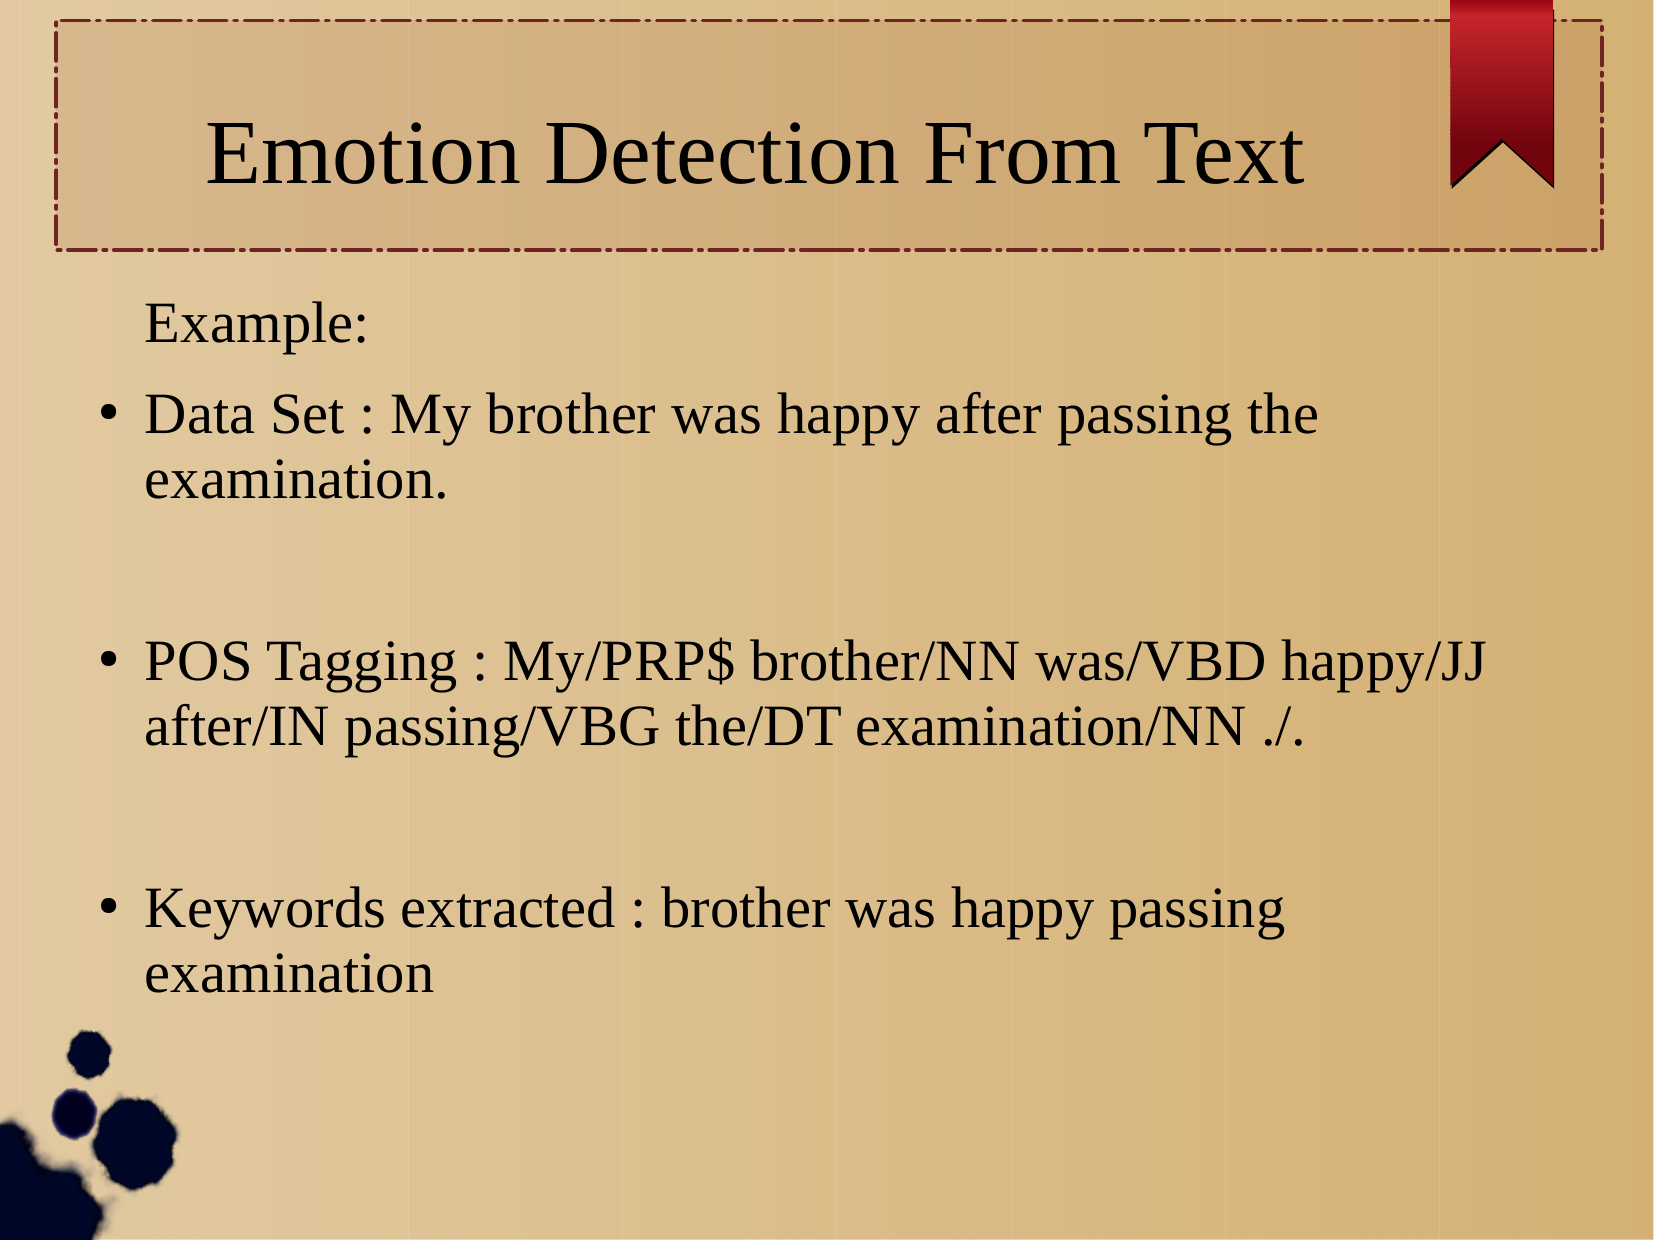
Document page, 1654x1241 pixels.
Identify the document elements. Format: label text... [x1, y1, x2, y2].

list Example: Data Set : My brother was happy after passing the examination. POS Tagging : My/PRP$ brother/NN was/VBD happy/JJ after/IN passing/VBG the/DT examination/NN ./. Keywords extracted : brother was happy passing examination [82, 290, 1538, 1010]
title Emotion Detection From Text [82, 49, 1453, 257]
